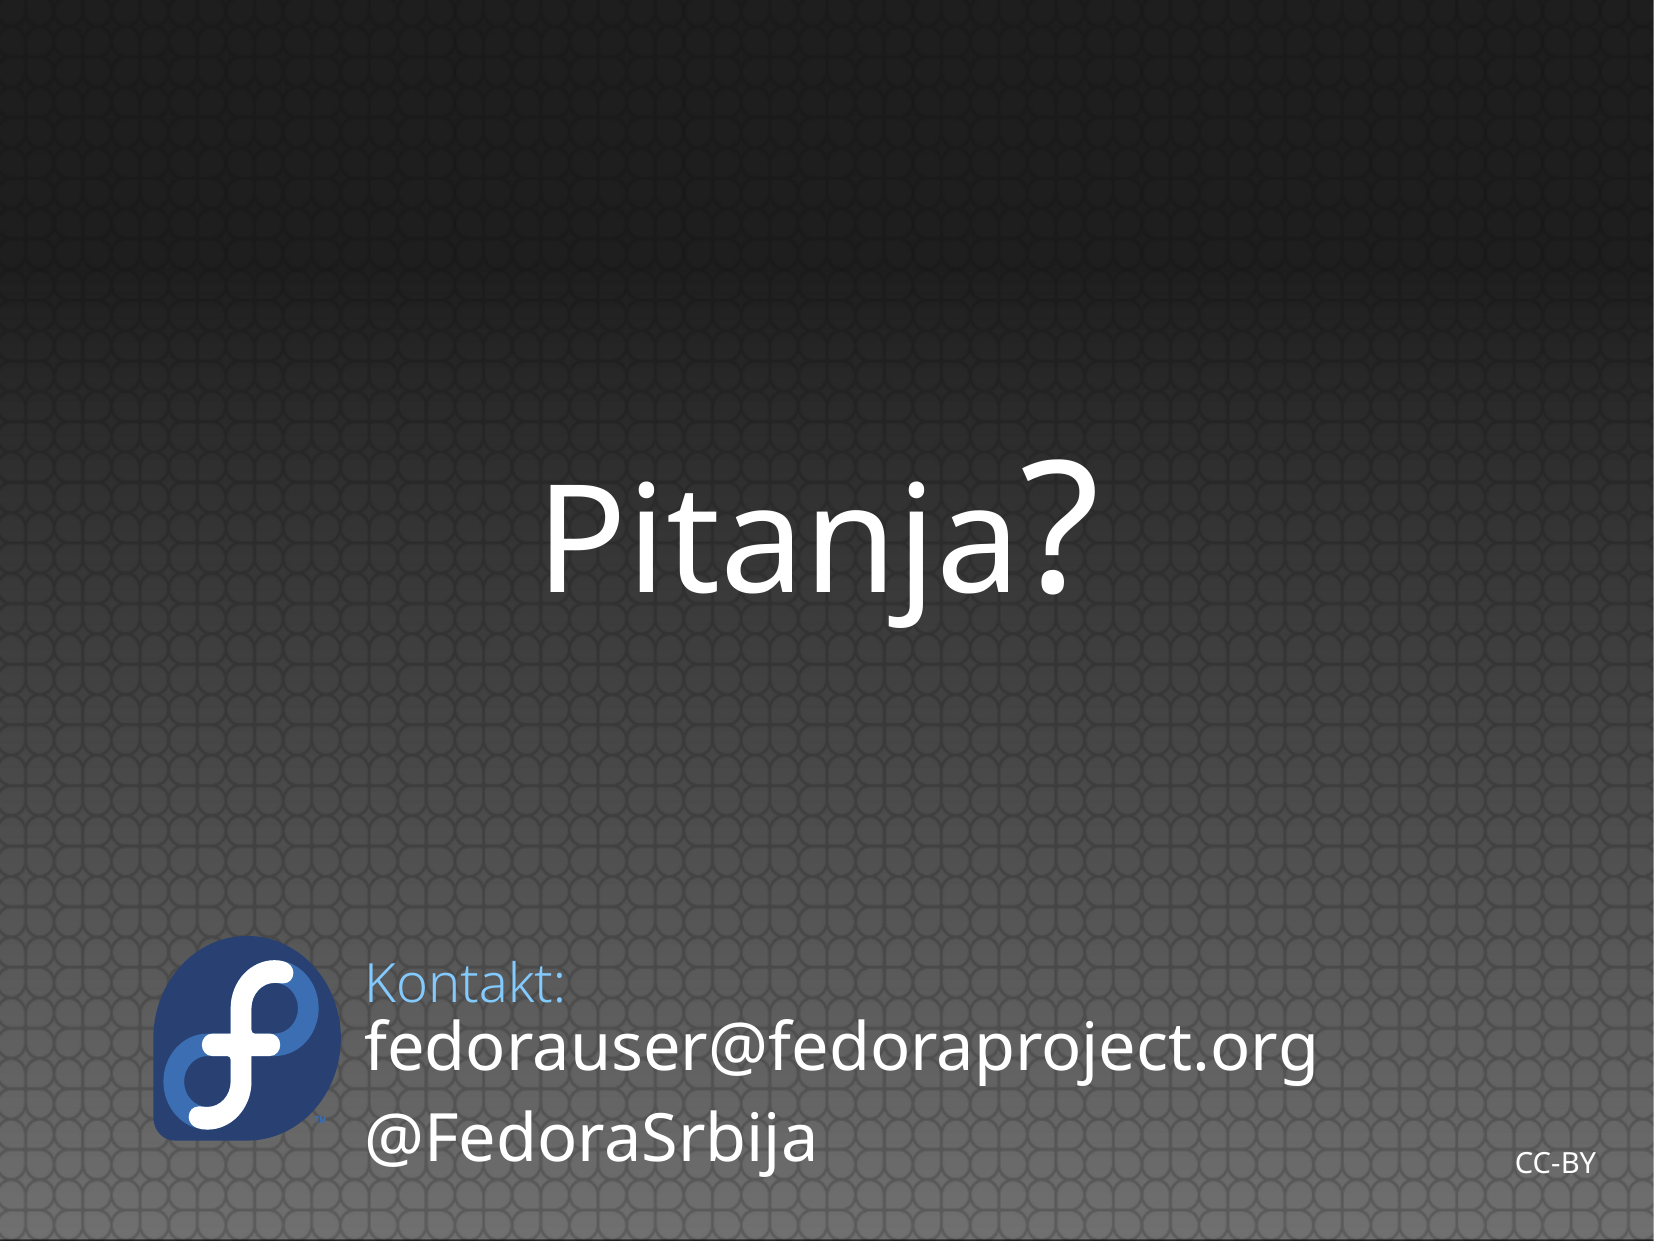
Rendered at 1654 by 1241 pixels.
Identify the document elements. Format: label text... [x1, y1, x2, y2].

picture [0, 0, 1654, 1241]
text_box CC-BY [52, 1135, 1612, 1219]
text_box fedorauser@fedoraproject.org @FedoraSrbija [349, 992, 1455, 1163]
title Pitanja? [30, 414, 1606, 628]
text_box Kontakt: [349, 937, 703, 1016]
